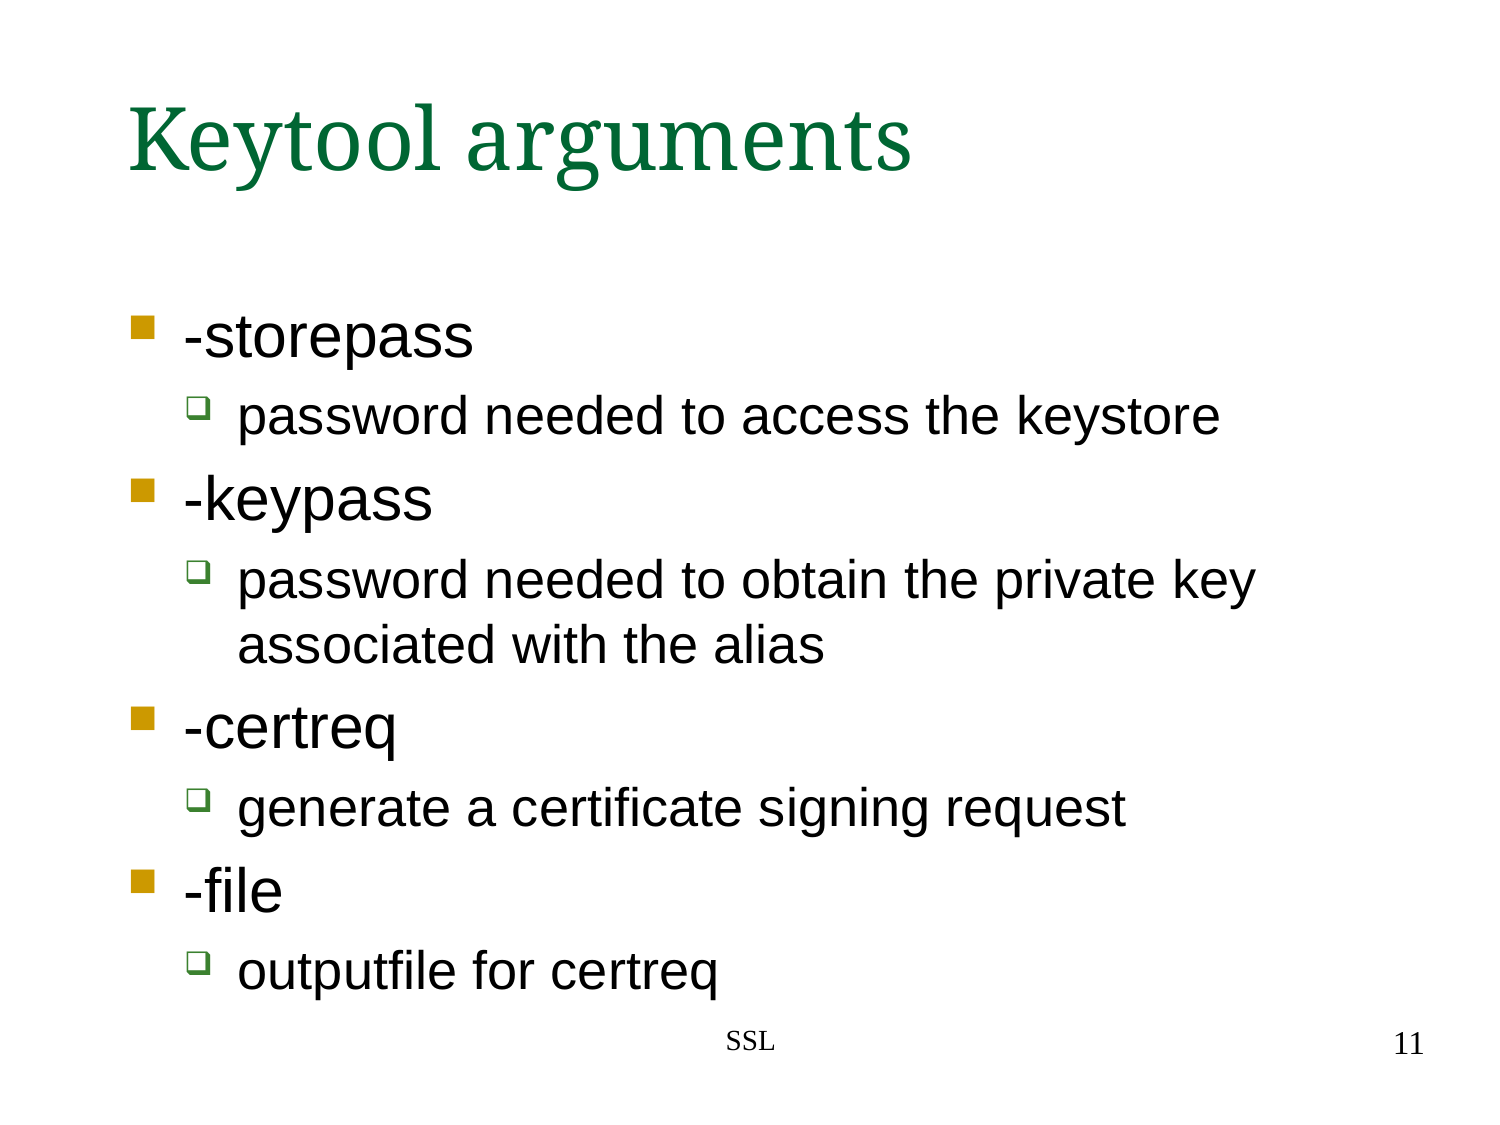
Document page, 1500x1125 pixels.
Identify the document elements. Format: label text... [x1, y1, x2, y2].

list -storepass password needed to access the keystore -keypass password needed to obtain the private key associated with the alias -certreq generate a certificate signing request -file outputfile for certreq [112, 287, 1388, 1000]
title Keytool arguments [112, 75, 1388, 263]
